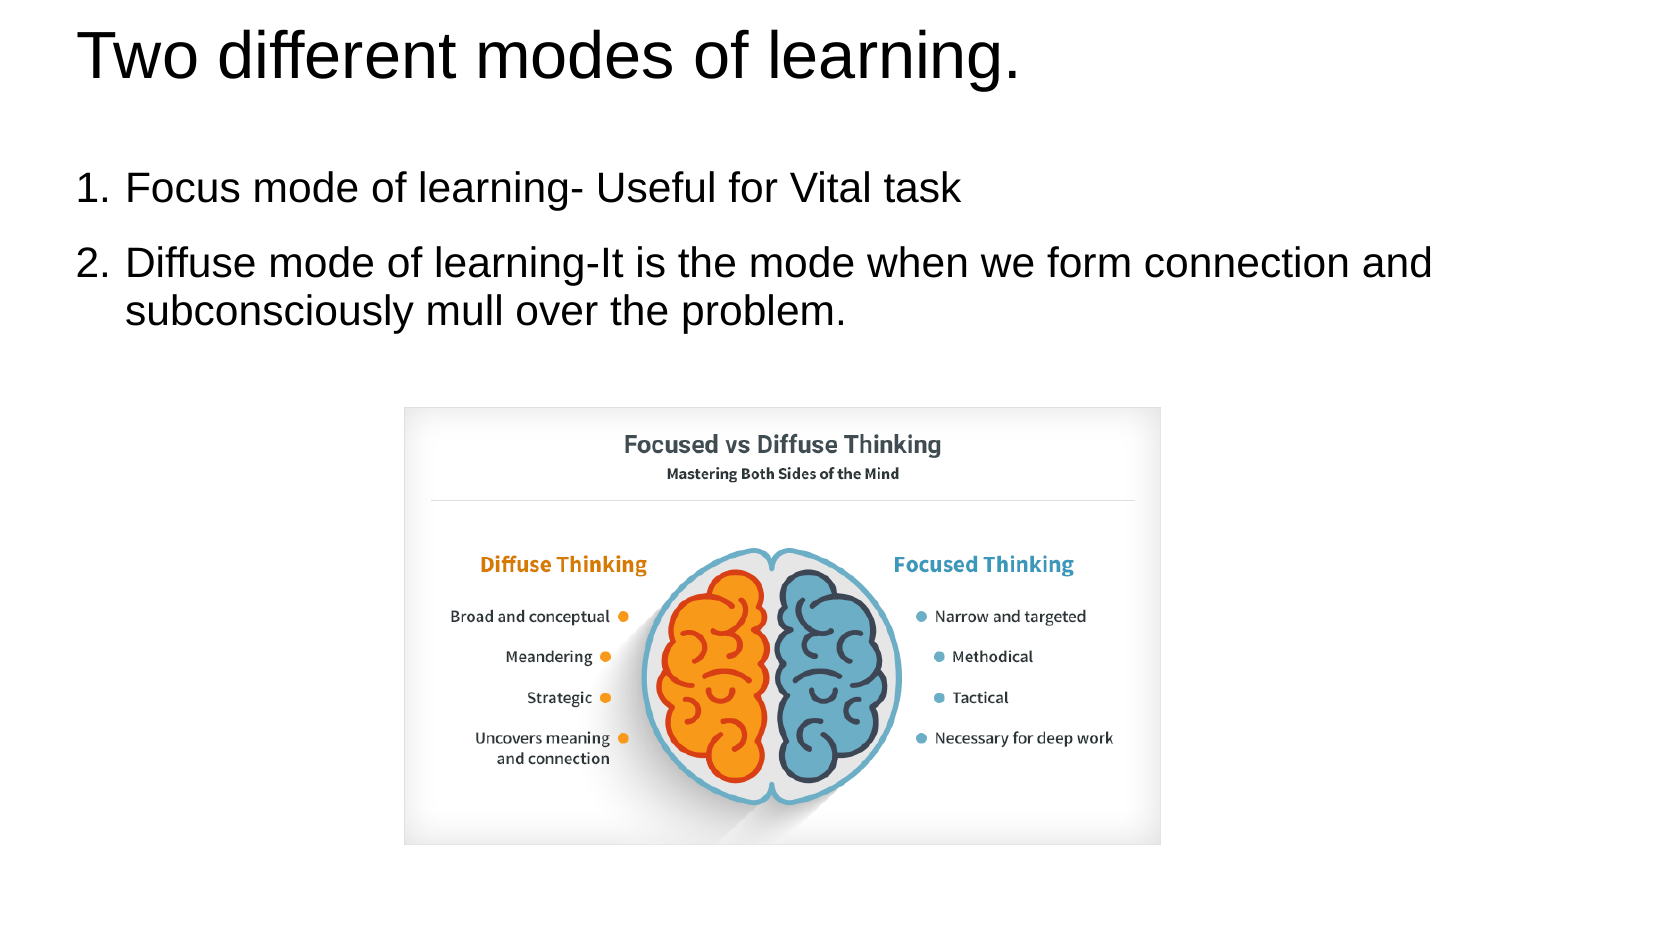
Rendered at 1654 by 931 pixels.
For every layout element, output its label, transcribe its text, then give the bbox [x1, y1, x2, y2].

picture [404, 407, 1161, 845]
list Focus mode of learning- Useful for Vital task Diffuse mode of learning-It is the mode when we form connection and subconsciously mull over the problem. [59, 164, 1548, 704]
title Two different modes of learning. [76, 17, 1565, 173]
